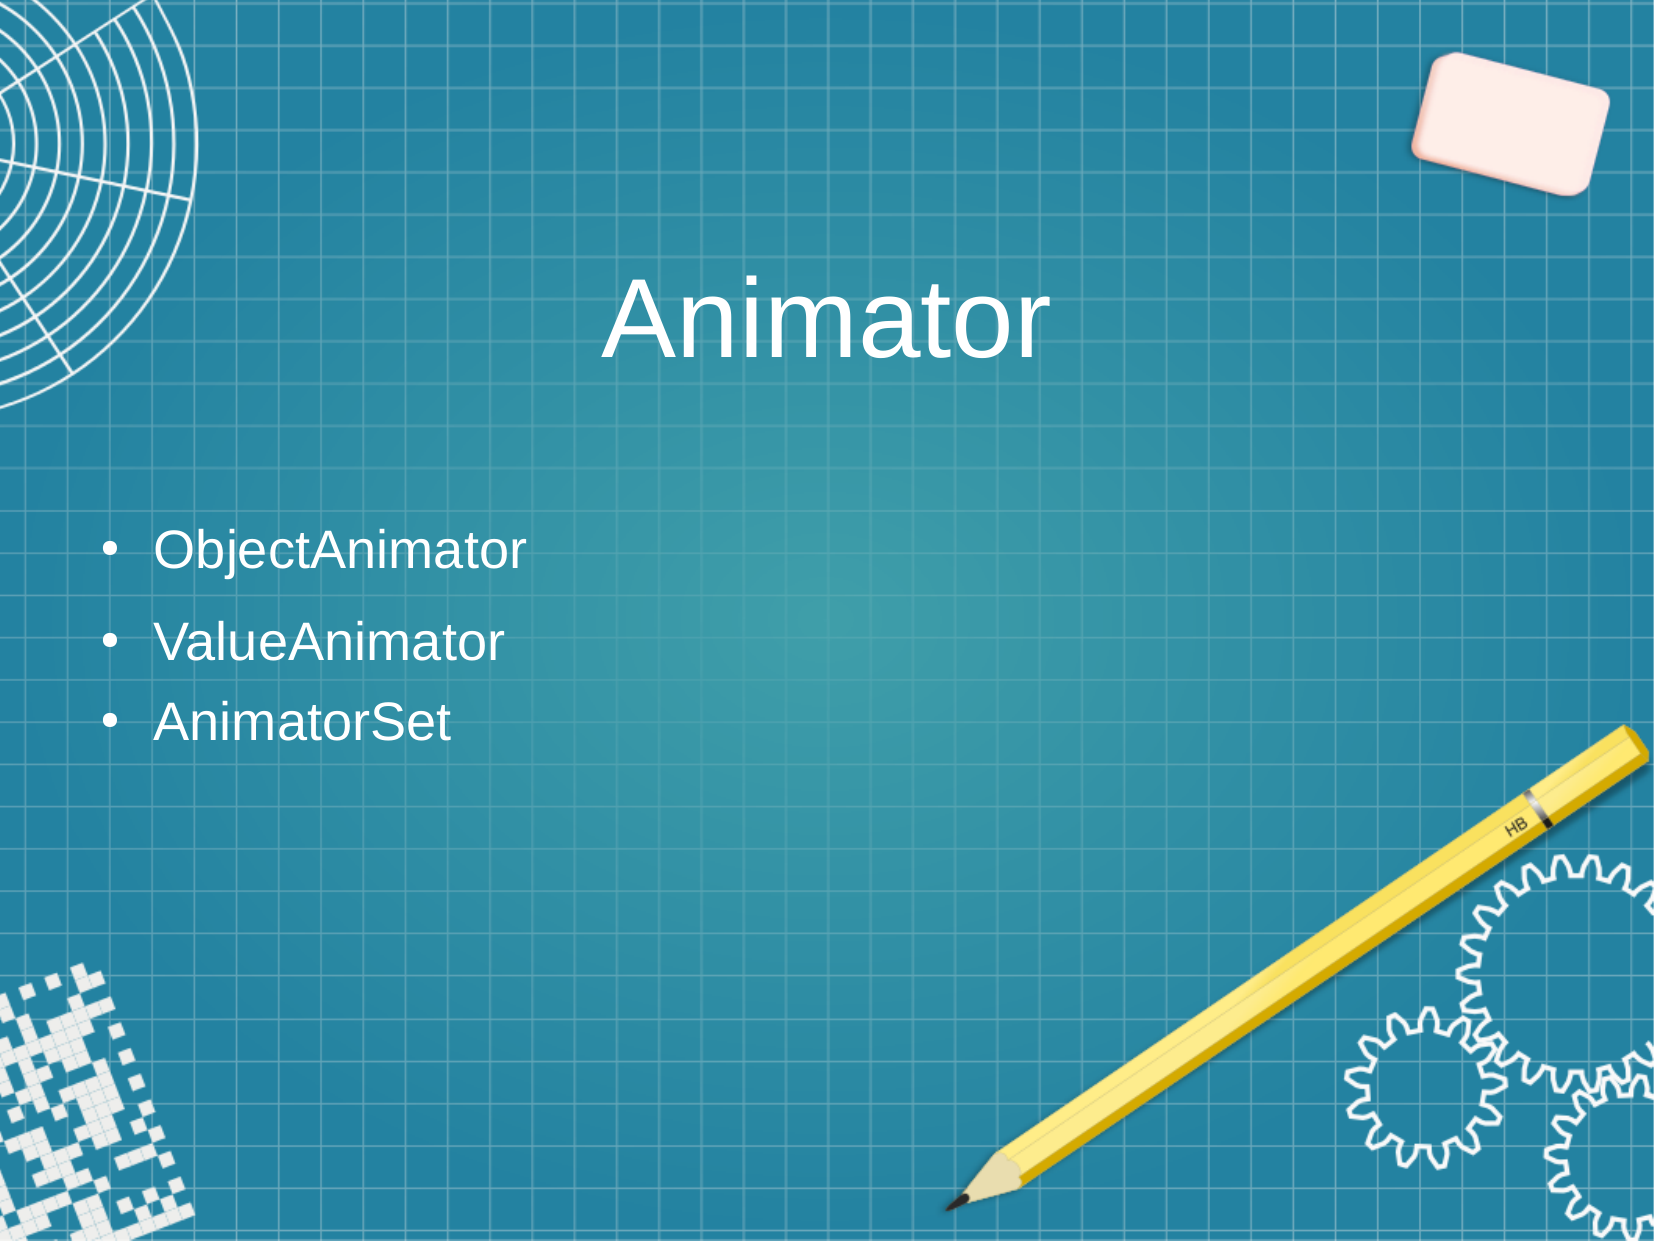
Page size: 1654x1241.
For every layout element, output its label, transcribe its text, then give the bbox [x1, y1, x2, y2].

title Animator [82, 177, 1571, 461]
list AnimatorSet [82, 691, 562, 979]
list ValueAnimator [82, 611, 562, 691]
list ObjectAnimator [82, 519, 562, 611]
picture [0, 0, 1654, 1241]
